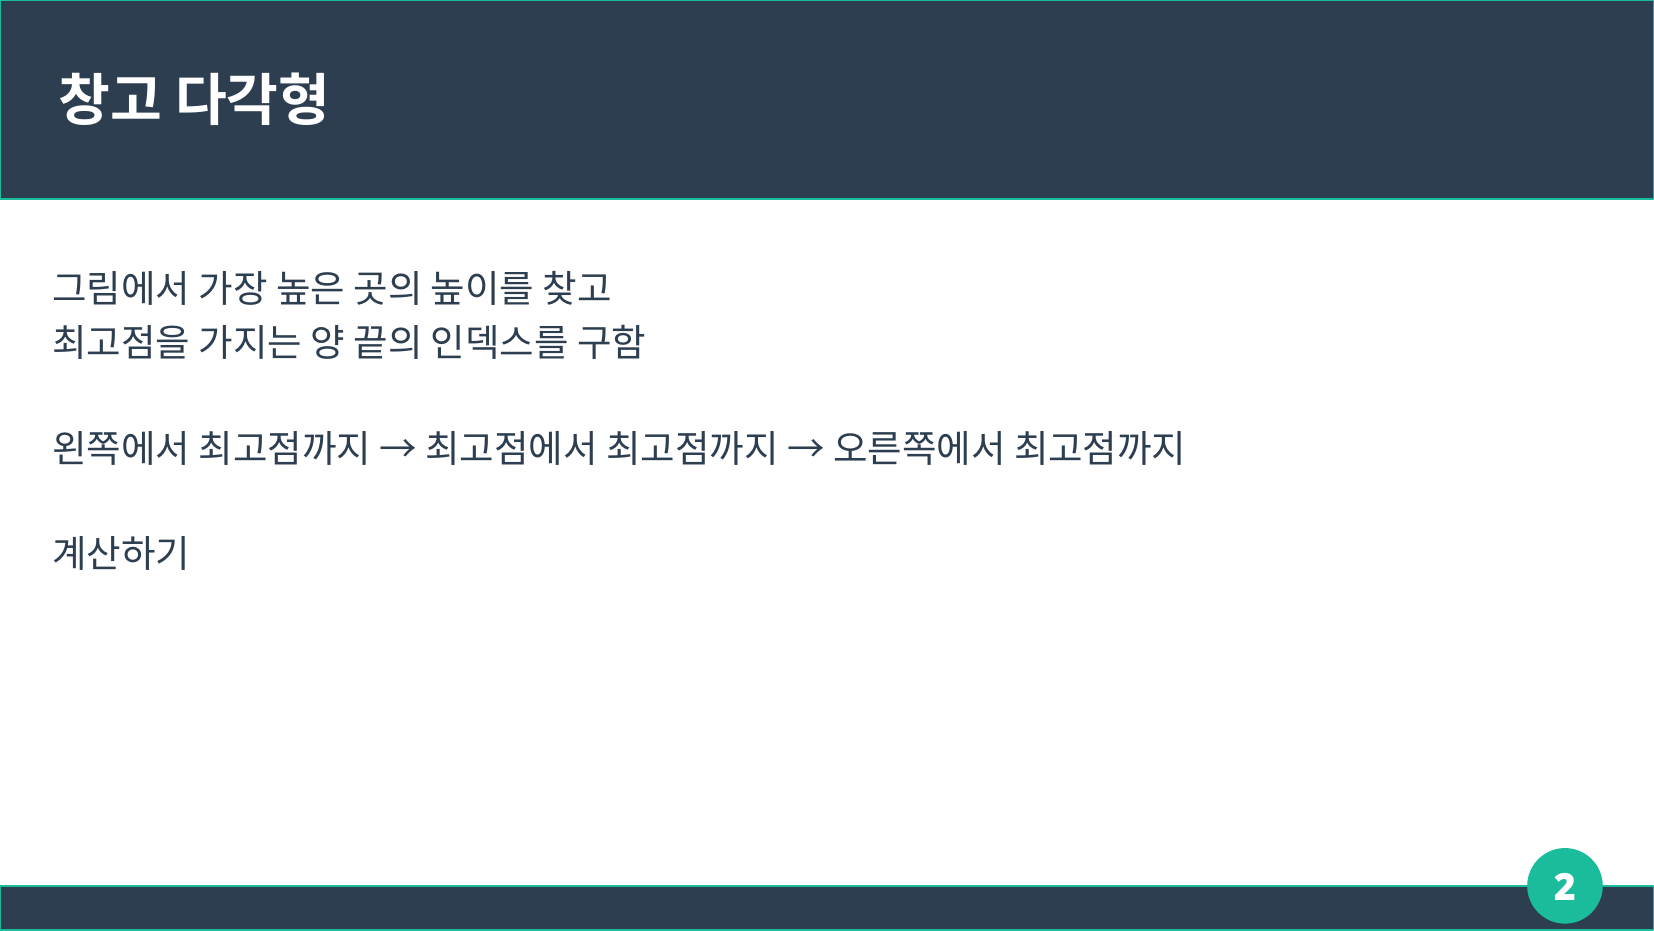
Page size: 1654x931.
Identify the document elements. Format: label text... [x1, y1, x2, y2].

title 창고 다각형 [59, 37, 1595, 156]
text_box 그림에서 가장 높은 곳의 높이를 찾고 최고점을 가지는 양 끝의 인덱스를 구함 왼쪽에서 최고점까지 → 최고점에서 최고점까지 → 오른쪽에서 최고점까지 계산하기 [37, 251, 1210, 586]
